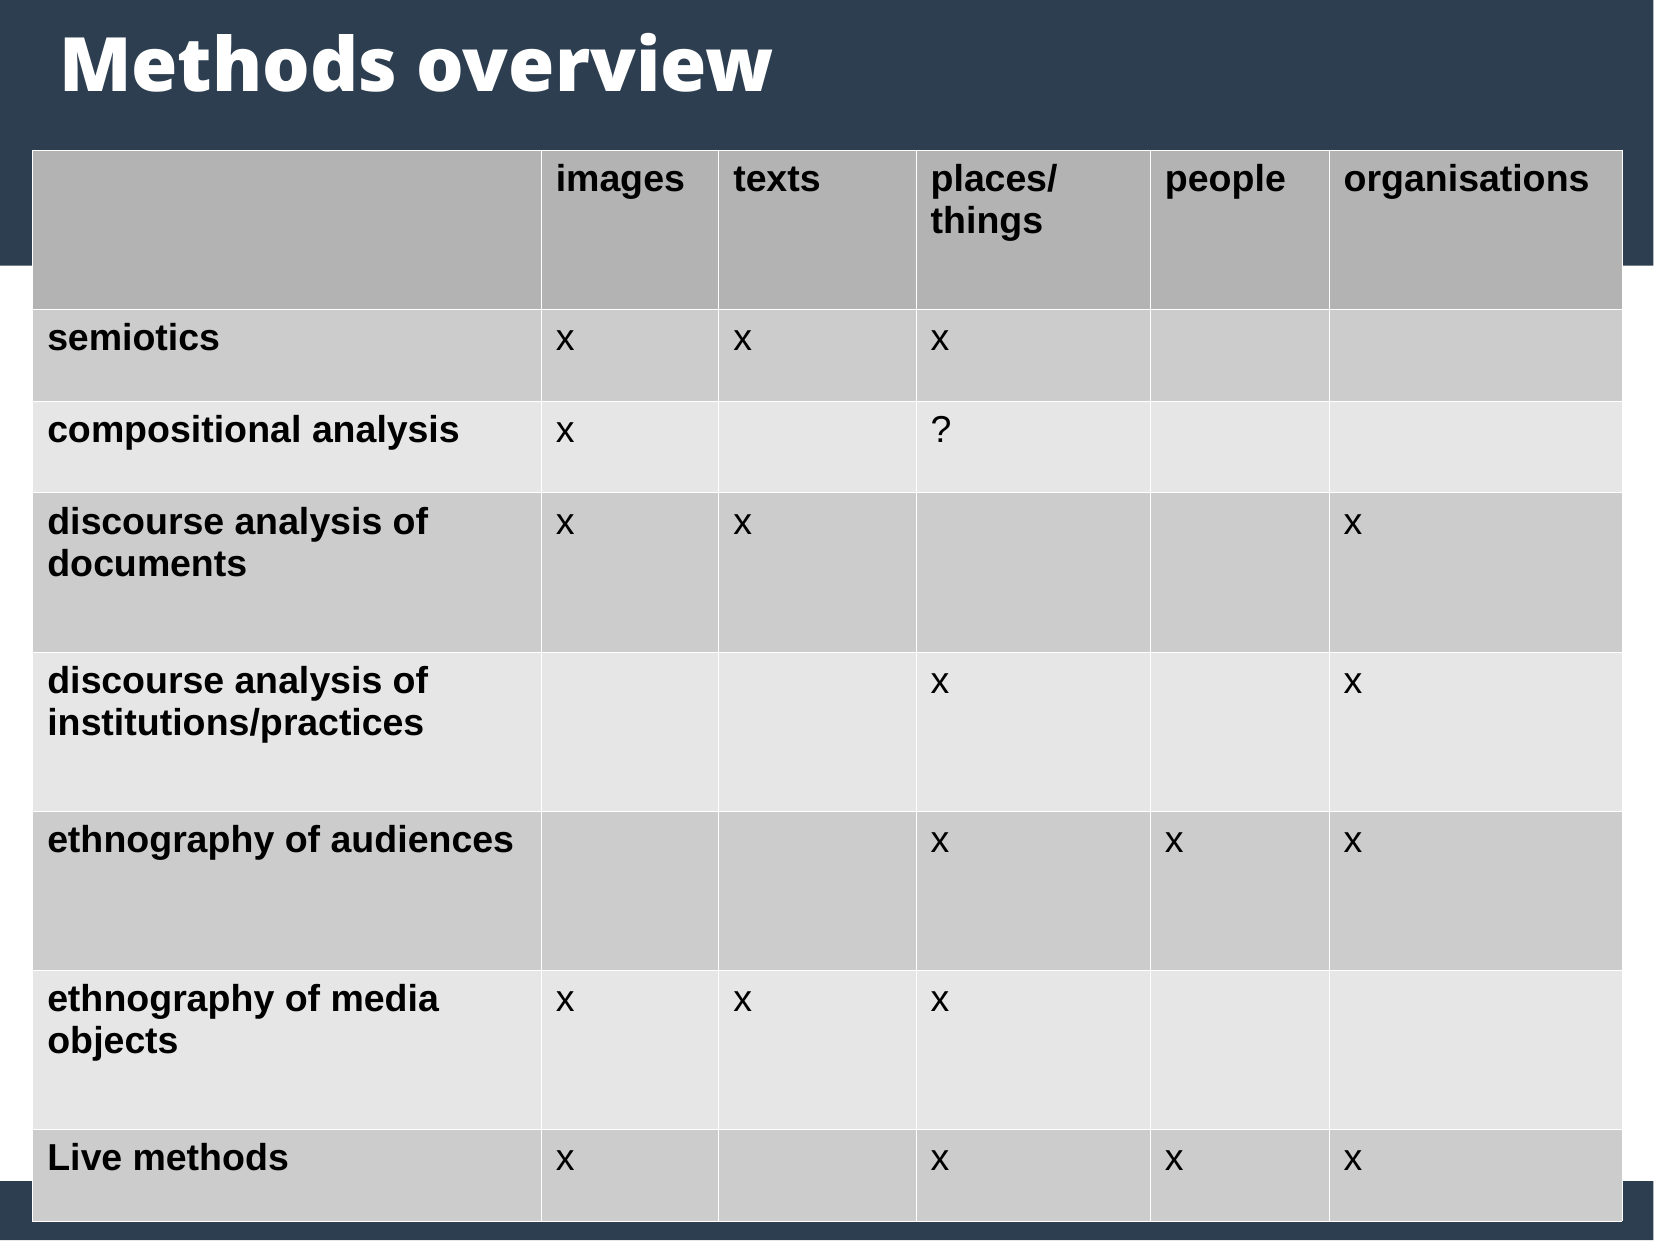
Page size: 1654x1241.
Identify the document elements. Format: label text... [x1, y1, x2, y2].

table_header people [1151, 166, 1329, 309]
table_cell x [542, 971, 718, 1129]
table_cell x [1330, 812, 1622, 970]
table_cell compositional analysis [33, 402, 541, 492]
table_cell x [917, 653, 1150, 811]
title Methods overview [59, 0, 1548, 166]
table_cell discourse analysis of institutions/practices [33, 653, 541, 811]
table_cell x [542, 402, 718, 492]
table_cell ethnography of media objects [33, 971, 541, 1129]
table_cell x [1151, 1130, 1329, 1221]
table_cell [1151, 310, 1329, 401]
table_cell x [719, 310, 916, 401]
table_cell semiotics [33, 310, 541, 401]
table_header organisations [1330, 151, 1622, 309]
table_cell [1151, 402, 1329, 492]
table_cell x [917, 812, 1150, 970]
table_cell Live methods [33, 1130, 541, 1221]
table_cell x [917, 1130, 1150, 1221]
table_cell [1330, 402, 1622, 492]
table_cell x [1151, 812, 1329, 970]
table_cell ? [917, 402, 1150, 492]
table_cell x [1330, 1130, 1622, 1221]
table_header [33, 151, 541, 309]
table_header places/things [917, 166, 1150, 309]
table_cell [542, 812, 718, 970]
table_cell [1330, 971, 1622, 1129]
table_cell [719, 1130, 916, 1221]
table_cell discourse analysis of documents [33, 493, 541, 652]
table_cell x [542, 493, 718, 652]
table_cell [1151, 653, 1329, 811]
table_cell [719, 812, 916, 970]
table_cell x [719, 493, 916, 652]
table_cell [917, 493, 1150, 652]
table_cell x [542, 1130, 718, 1221]
table_cell x [917, 310, 1150, 401]
table_header texts [719, 166, 916, 309]
table_cell [719, 402, 916, 492]
table_cell [719, 653, 916, 811]
table_cell x [1330, 493, 1622, 652]
table_cell ethnography of audiences [33, 812, 541, 970]
table_cell [1151, 493, 1329, 652]
table_cell x [917, 971, 1150, 1129]
table_cell [542, 653, 718, 811]
table_cell [1330, 310, 1622, 401]
table_cell x [719, 971, 916, 1129]
table_cell [1151, 971, 1329, 1129]
table_cell x [542, 310, 718, 401]
table_cell x [1330, 653, 1622, 811]
table_header images [542, 166, 718, 309]
